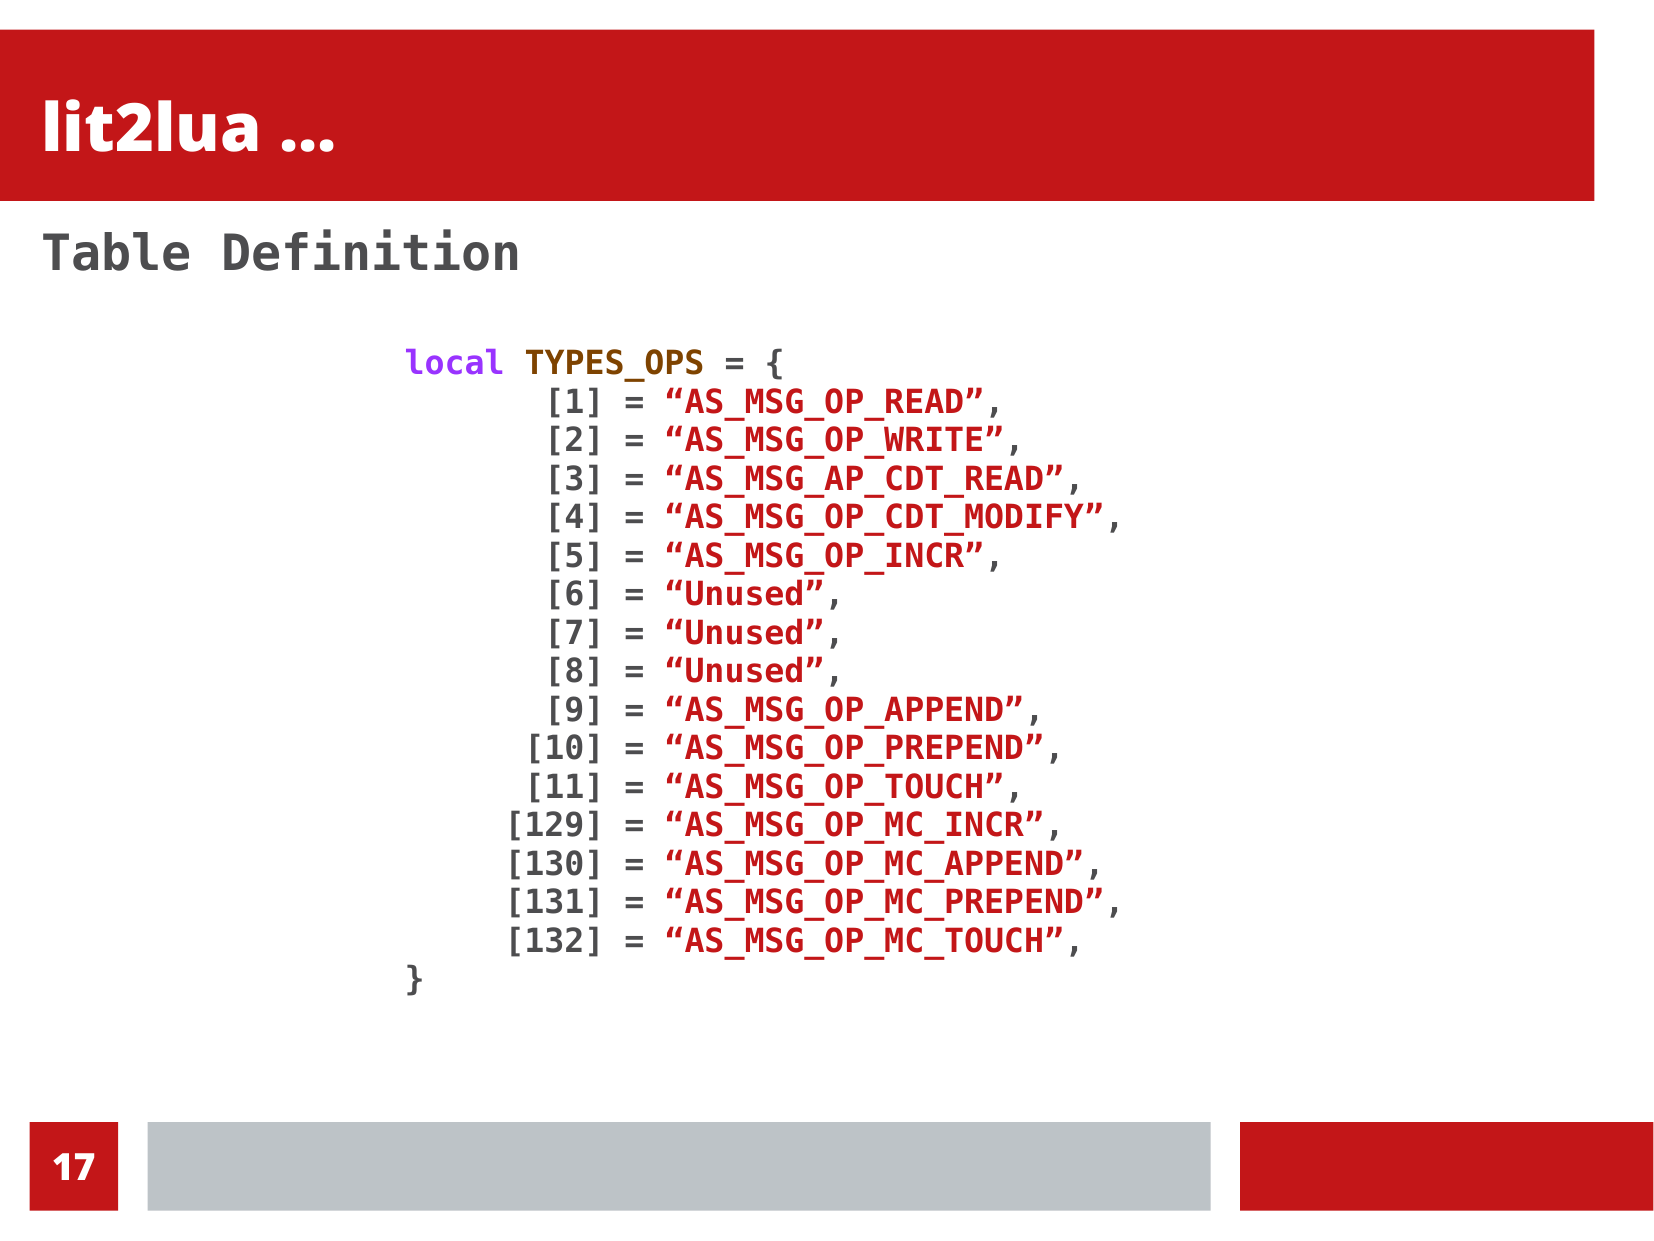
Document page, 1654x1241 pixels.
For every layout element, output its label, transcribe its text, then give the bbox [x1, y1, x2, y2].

list Table Definition [41, 224, 544, 296]
text_box local TYPES_OPS = { [1] = “AS_MSG_OP_READ”, [2] = “AS_MSG_OP_WRITE”, [3] = “AS_MSG_AP_CDT_READ”, [4] = “AS_MSG_OP_CDT_MODIFY”, [5] = “AS_MSG_OP_INCR”, [6] = “Unused”, [7] = “Unused”, [8] = “Unused”, [9] = “AS_MSG_OP_APPEND”, [10] = “AS_MSG_OP_PREPEND”, [11] = “AS_MSG_OP_TOUCH”, [129] = “AS_MSG_OP_MC_INCR”, [130] = “AS_MSG_OP_MC_APPEND”, [131] = “AS_MSG_OP_MC_PREPEND”, [132] = “AS_MSG_OP_MC_TOUCH”, } [389, 336, 1211, 1016]
title lit2lua ... [41, 53, 1577, 172]
